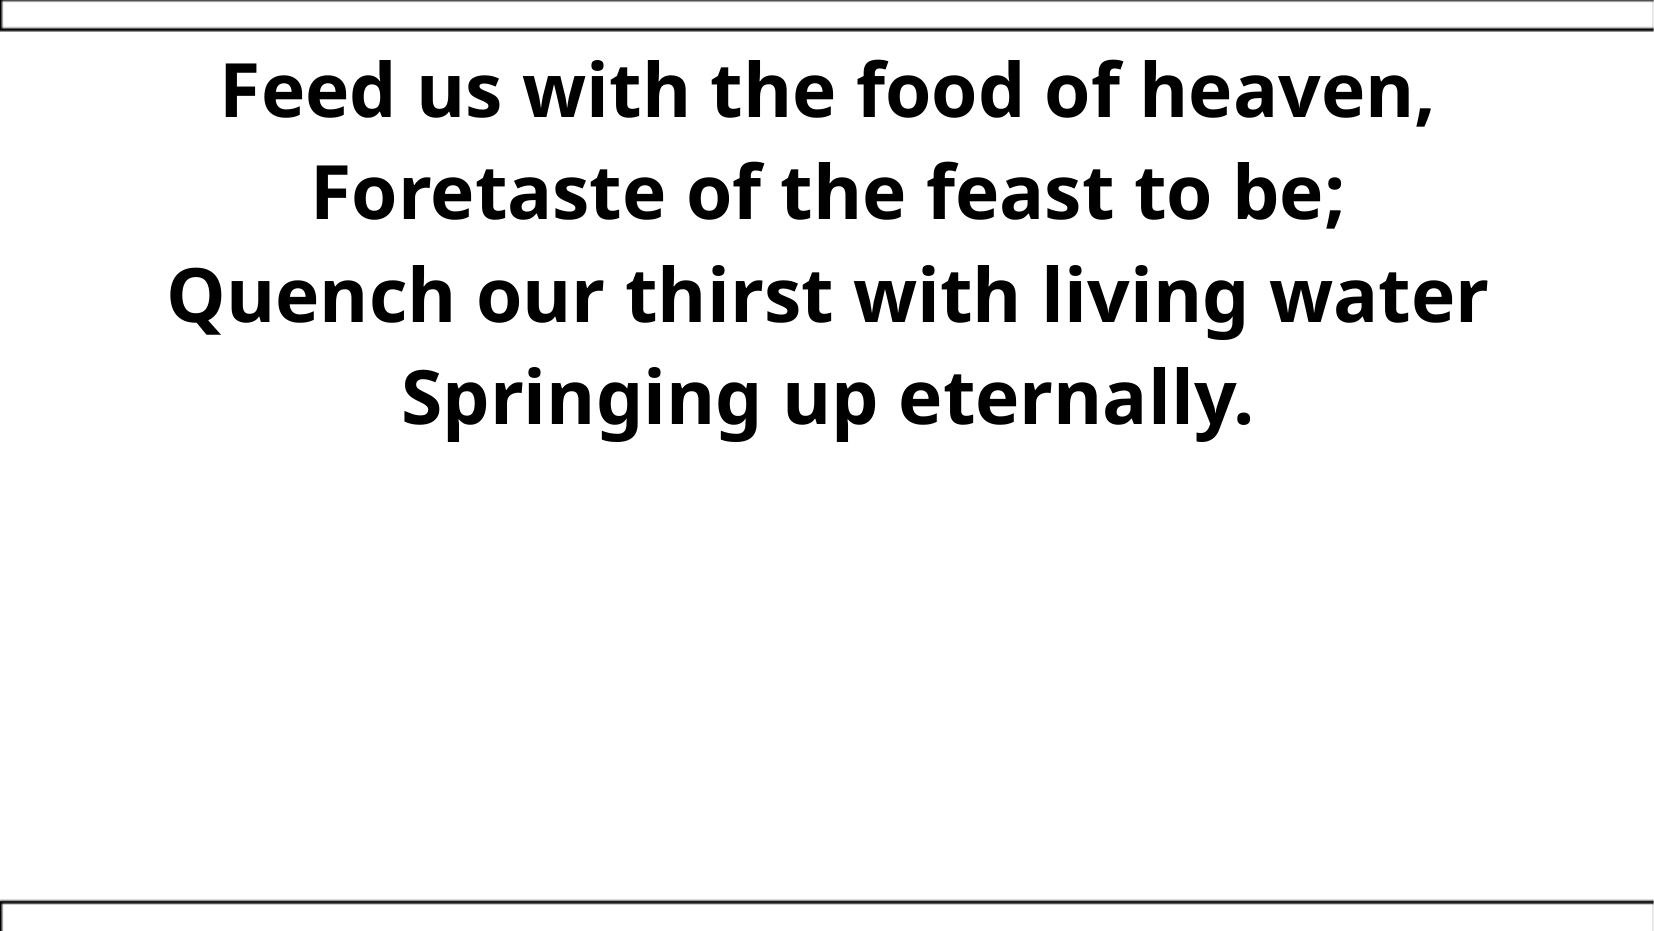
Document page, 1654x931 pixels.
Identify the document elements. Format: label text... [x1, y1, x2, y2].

text_box Feed us with the food of heaven, Foretaste of the feast to be; Quench our thirst with living water Springing up eternally. [93, 30, 1564, 445]
picture [0, 0, 1654, 931]
